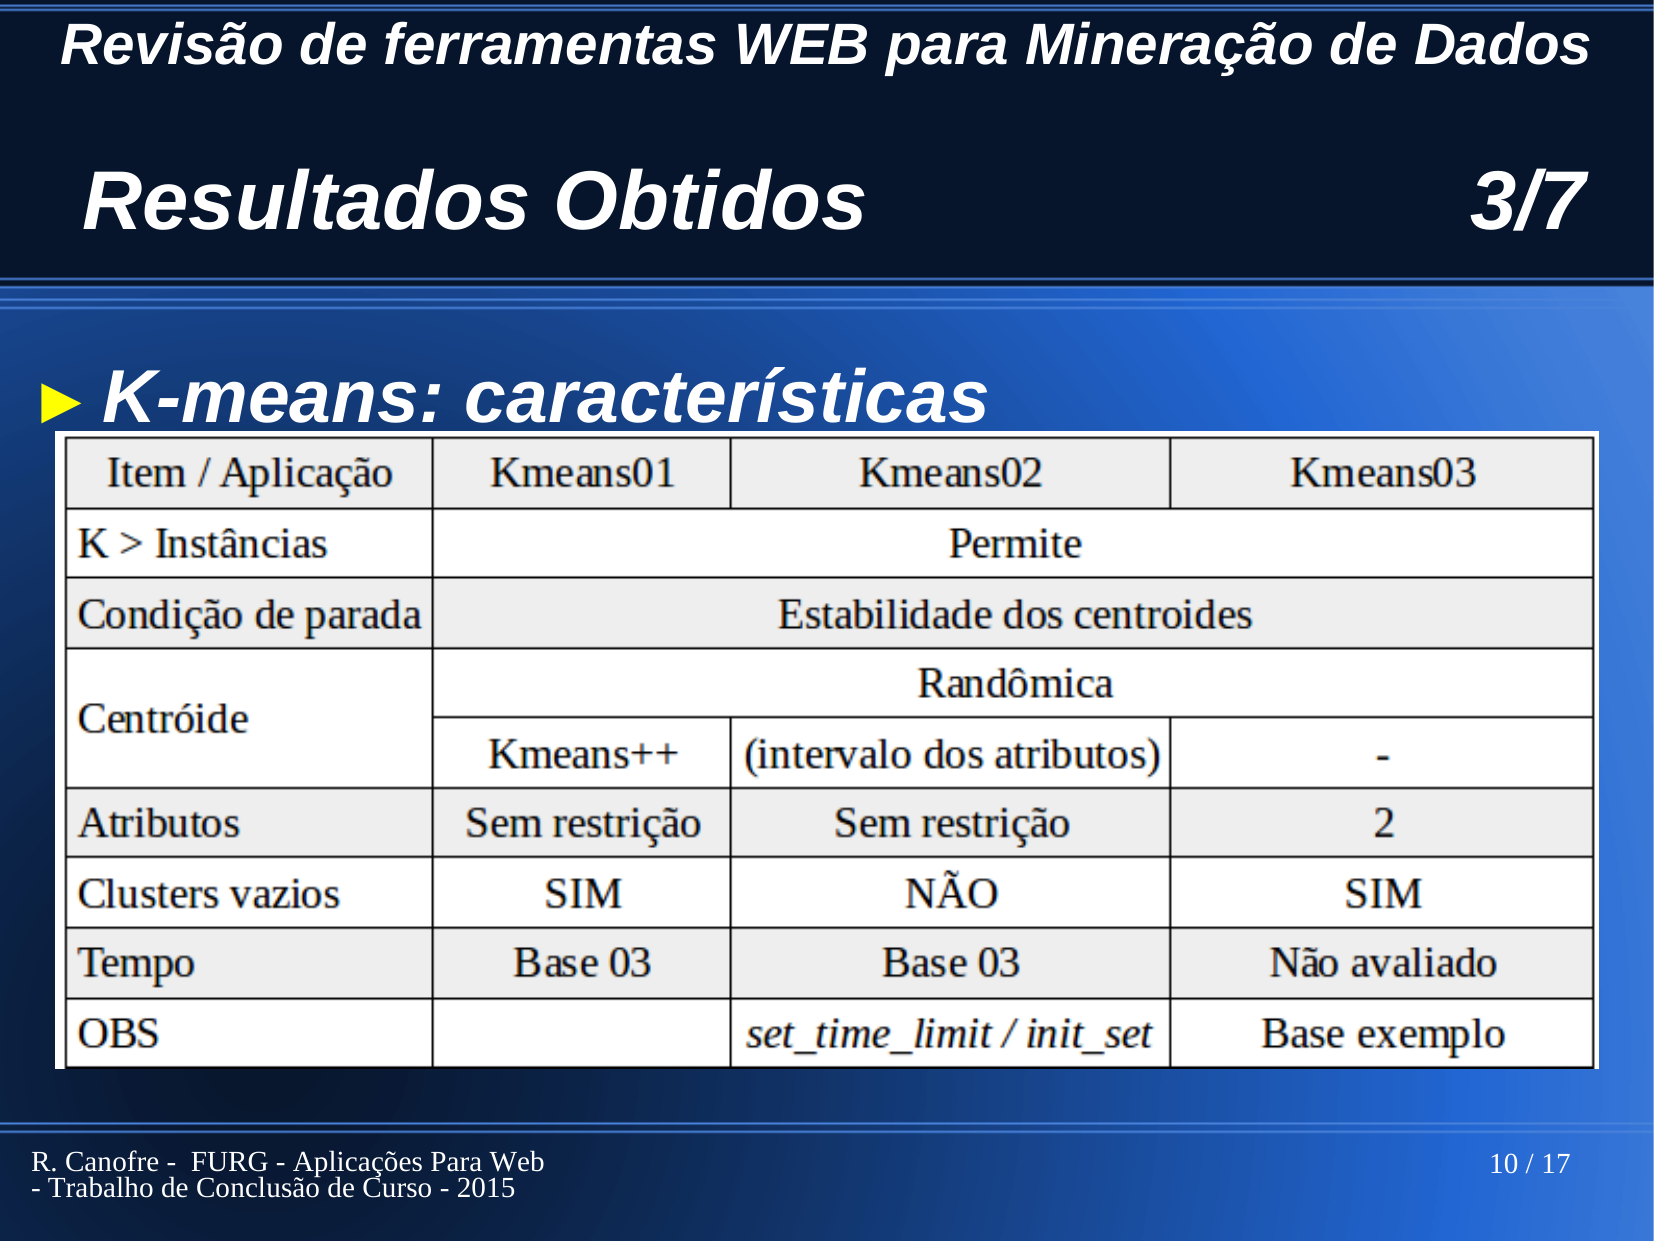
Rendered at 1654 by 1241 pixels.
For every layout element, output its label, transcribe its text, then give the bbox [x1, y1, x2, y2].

title Resultados Obtidos 3/7 [82, 129, 1607, 272]
picture [0, 83, 1654, 1241]
list K-means: características [23, 312, 1630, 432]
title Revisão de ferramentas WEB para Mineração de Dados [0, 5, 1654, 83]
picture [0, 0, 1654, 5]
